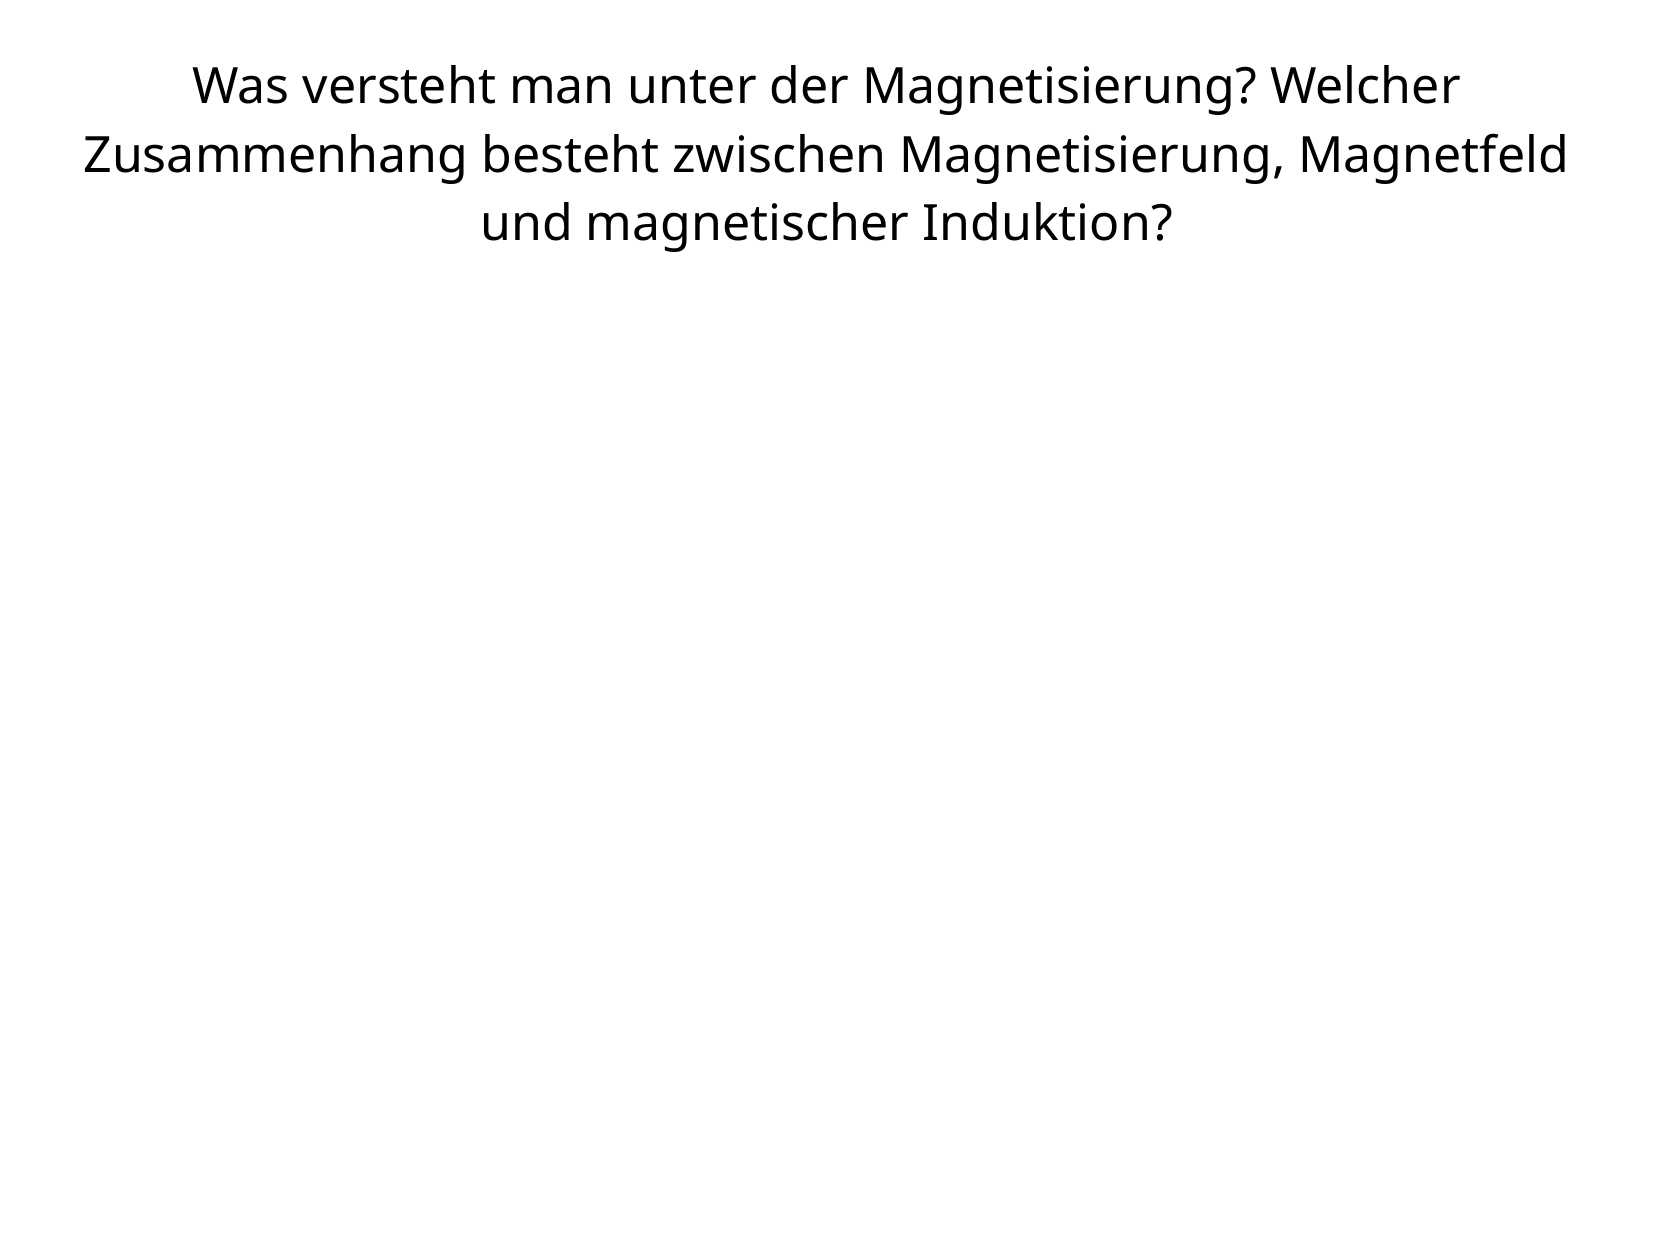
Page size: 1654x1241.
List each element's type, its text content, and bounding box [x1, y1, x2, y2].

title Was versteht man unter der Magnetisierung? Welcher Zusammenhang besteht zwischen Magnetisierung, Magnetfeld und magnetischer Induktion? [82, 49, 1571, 257]
